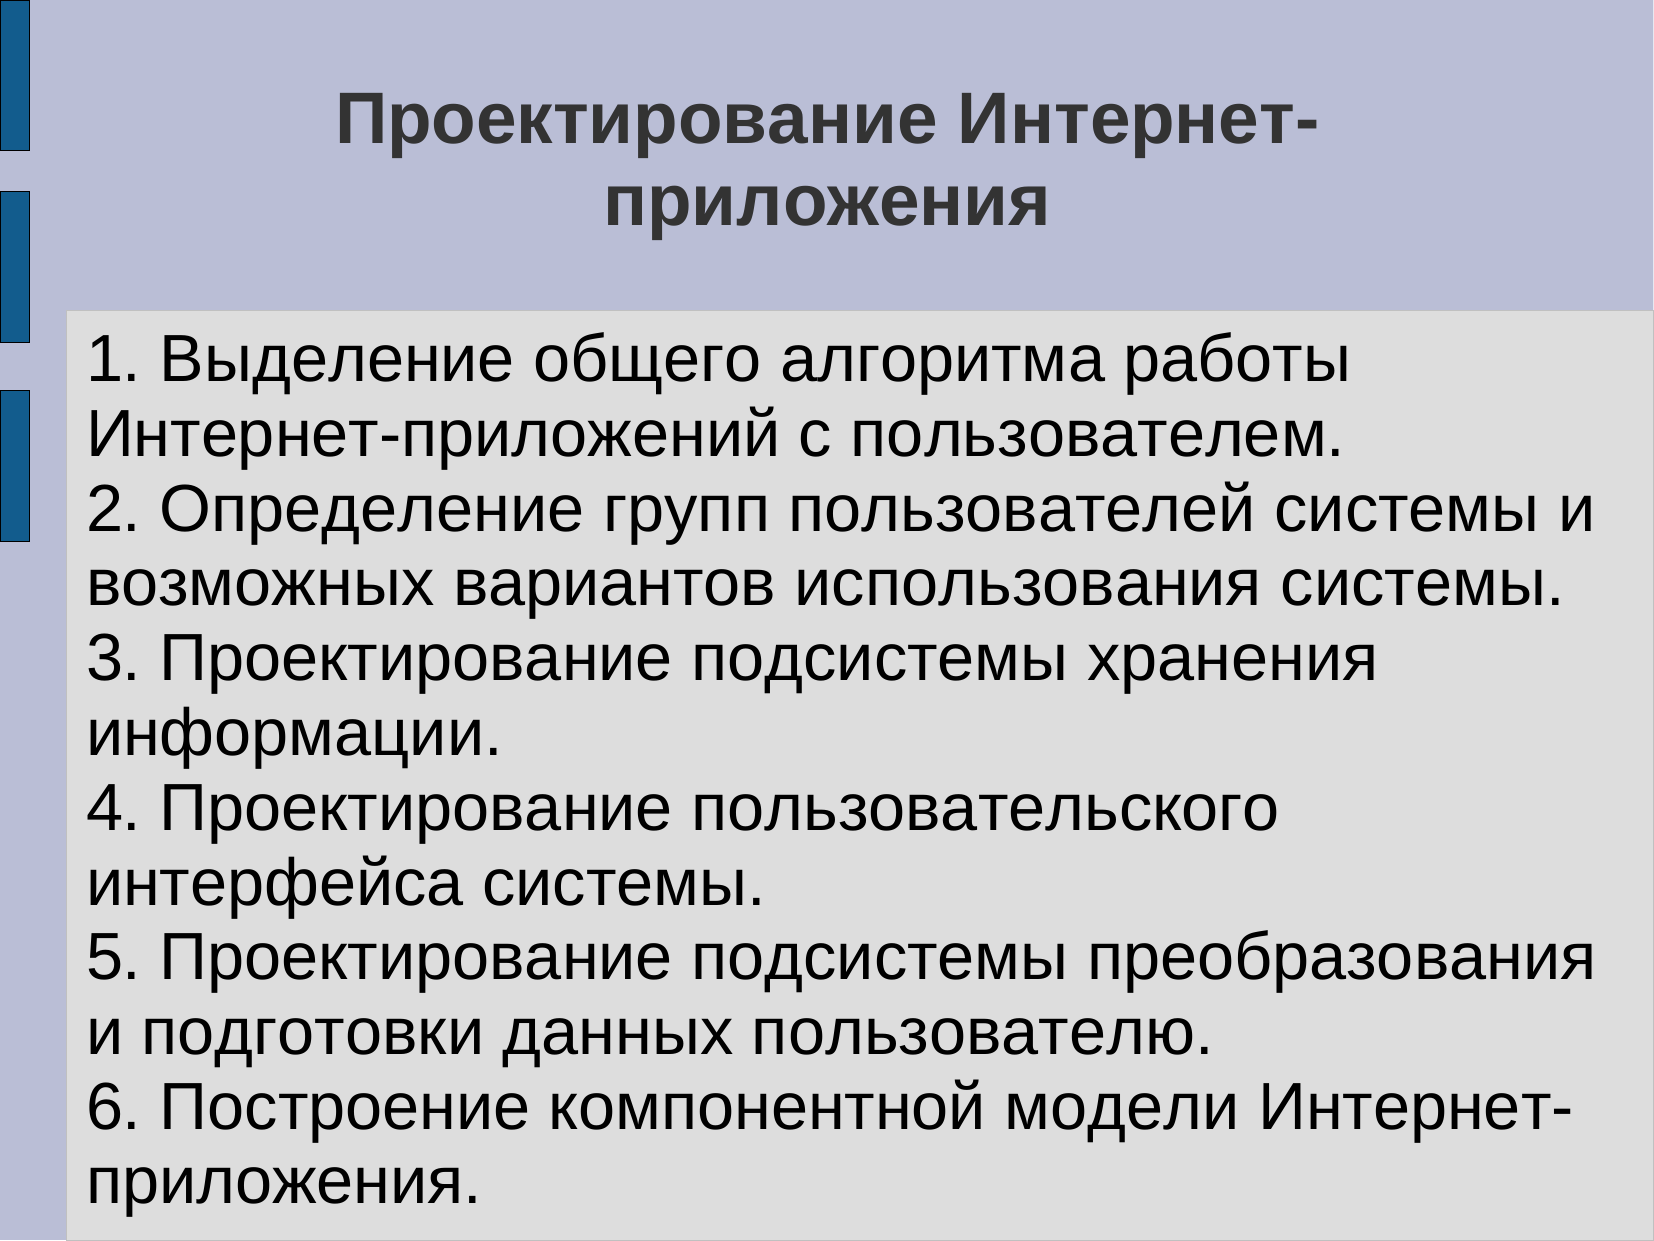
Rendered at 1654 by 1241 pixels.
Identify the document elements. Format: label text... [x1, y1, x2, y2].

title Проектирование Интернет-приложения [121, 55, 1534, 263]
list 1. Выделение общего алгоритма работы Интернет-приложений с пользователем. 2. Определение групп пользователей системы и возможных вариантов использования системы. 3. Проектирование подсистемы хранения информации. 4. Проектирование пользовательского интерфейса системы. 5. Проектирование подсистемы преобразования и подготовки данных пользователю. 6. Построение компонентной модели Интернет-приложения. [86, 321, 1625, 1216]
